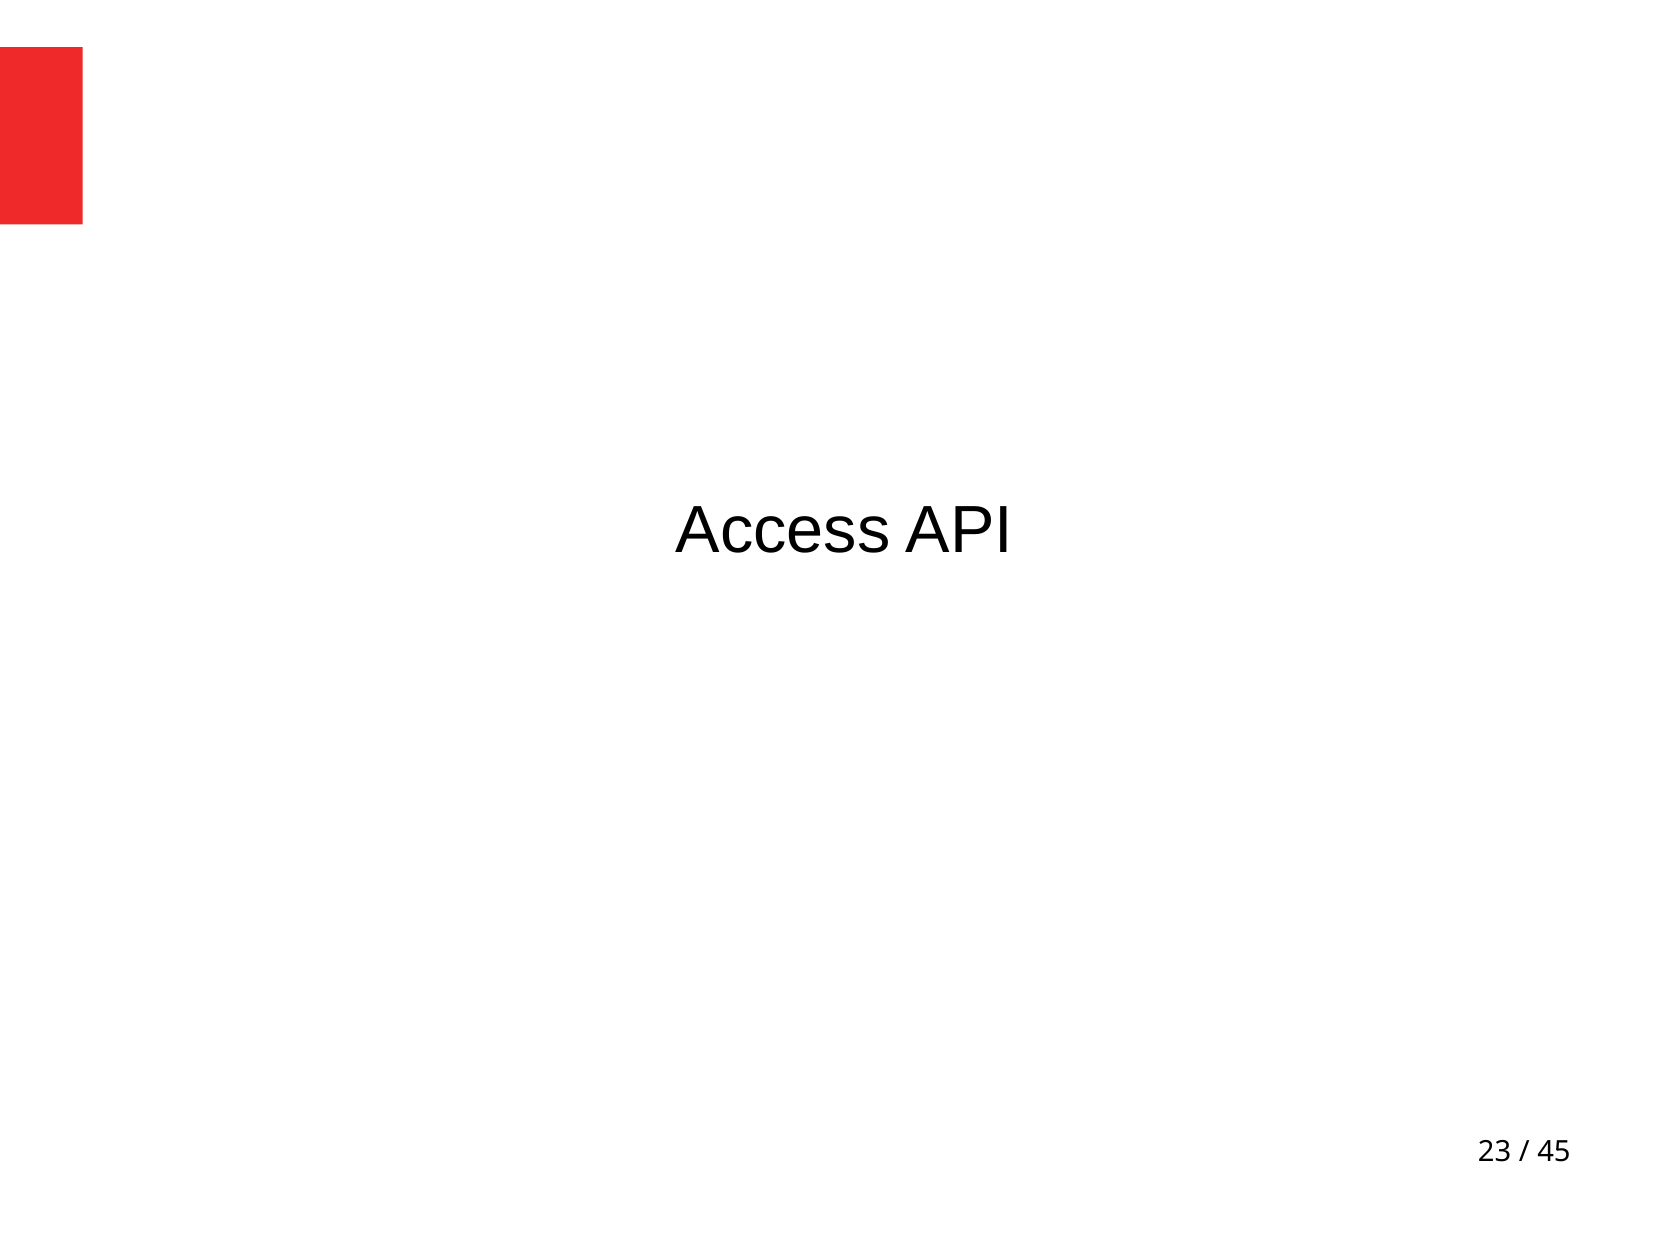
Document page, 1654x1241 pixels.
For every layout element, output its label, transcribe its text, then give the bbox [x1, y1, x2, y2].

subtitle Access API [118, 49, 1571, 1010]
